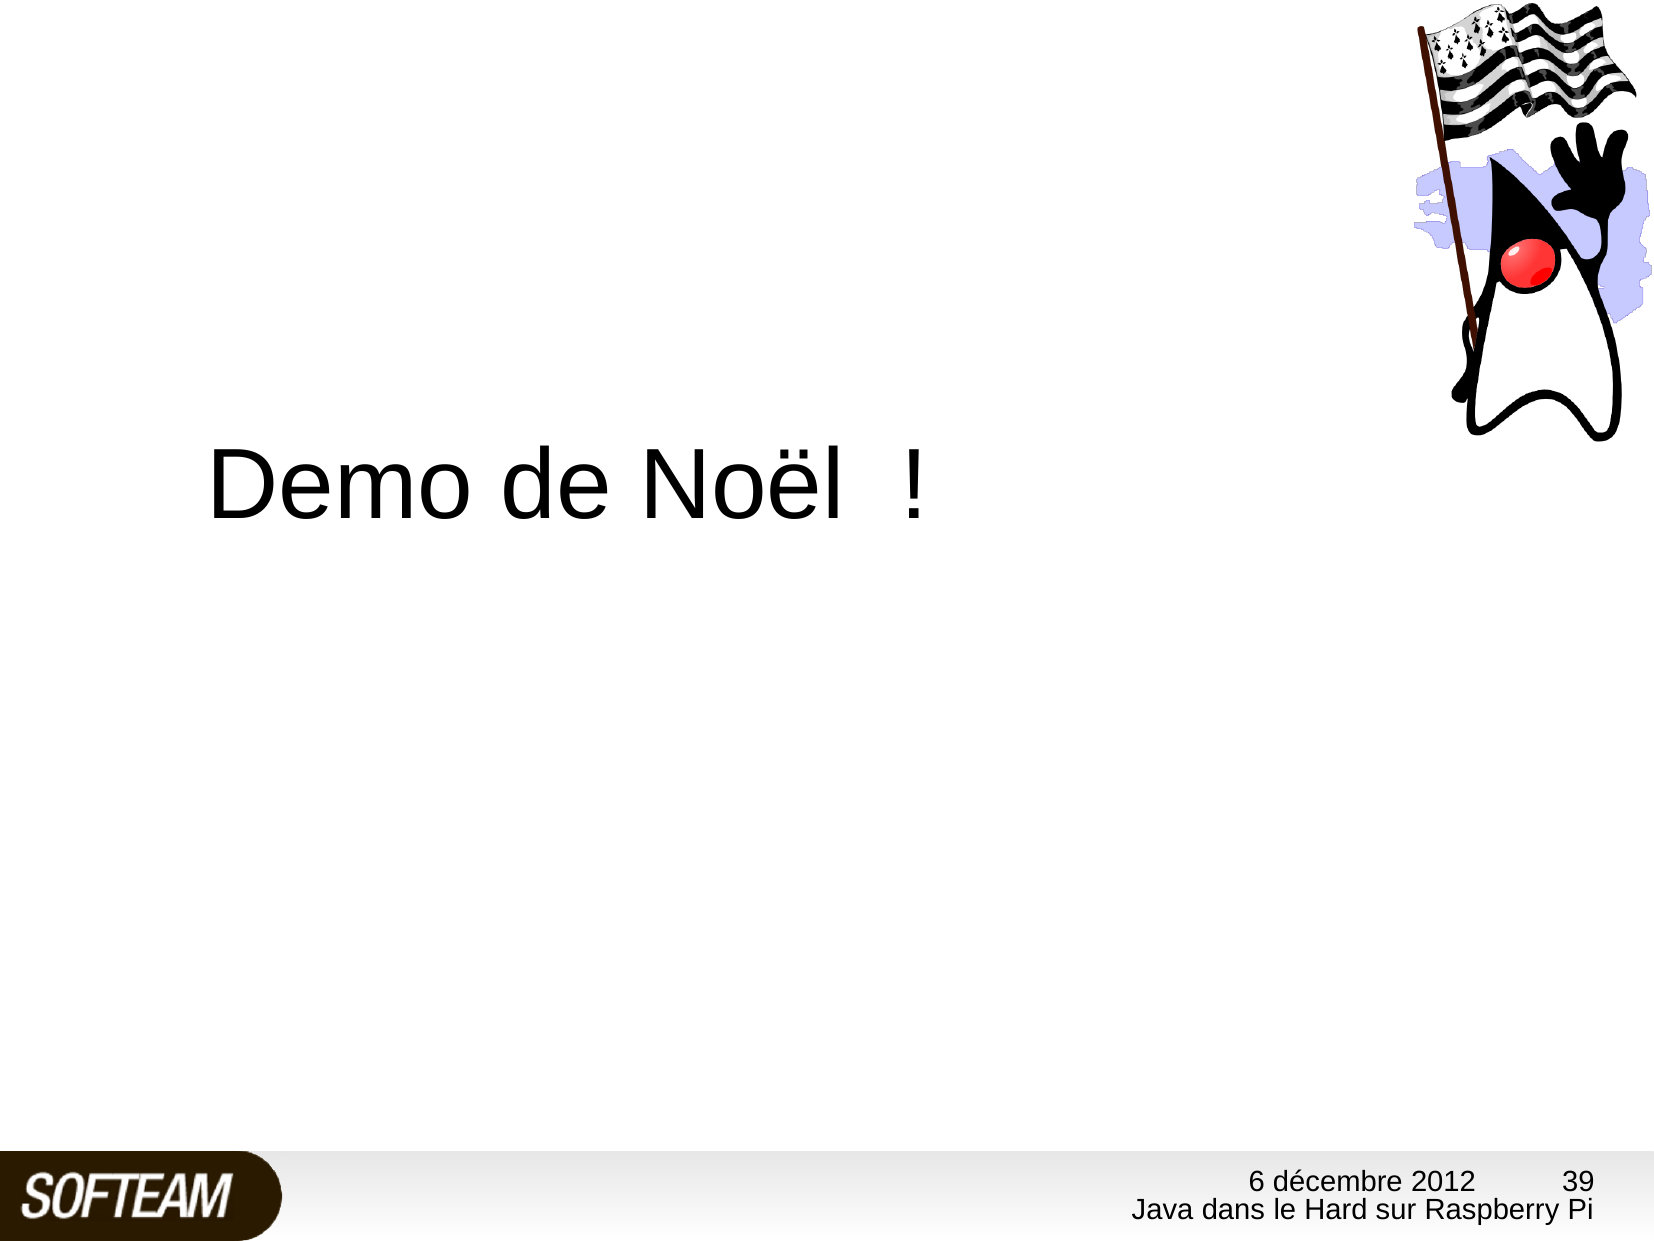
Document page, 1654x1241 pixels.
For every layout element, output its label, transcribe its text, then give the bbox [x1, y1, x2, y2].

picture [0, 1151, 286, 1241]
picture [1409, 0, 1654, 443]
title Demo de Noël ! [206, 395, 1477, 573]
